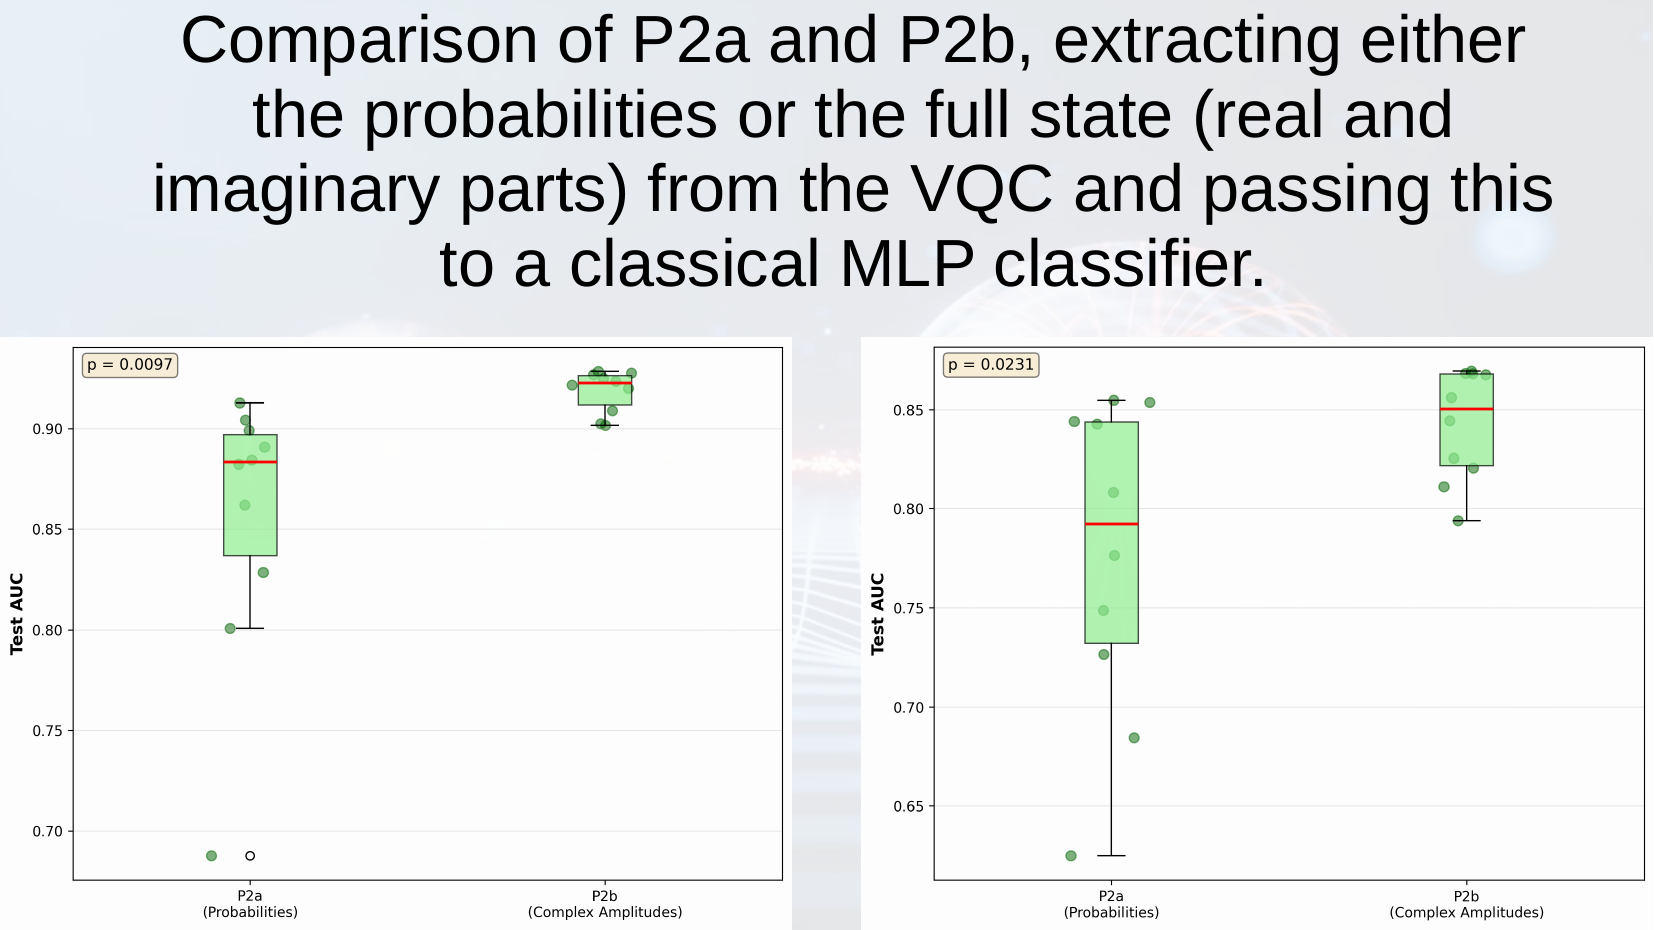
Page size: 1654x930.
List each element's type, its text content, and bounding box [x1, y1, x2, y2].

picture [0, 337, 792, 930]
picture [861, 337, 1653, 930]
title Comparison of P2a and P2b, extracting either the probabilities or the full state (real and imaginary parts) from the VQC and passing this to a classical MLP classifier. [74, 1, 1563, 302]
